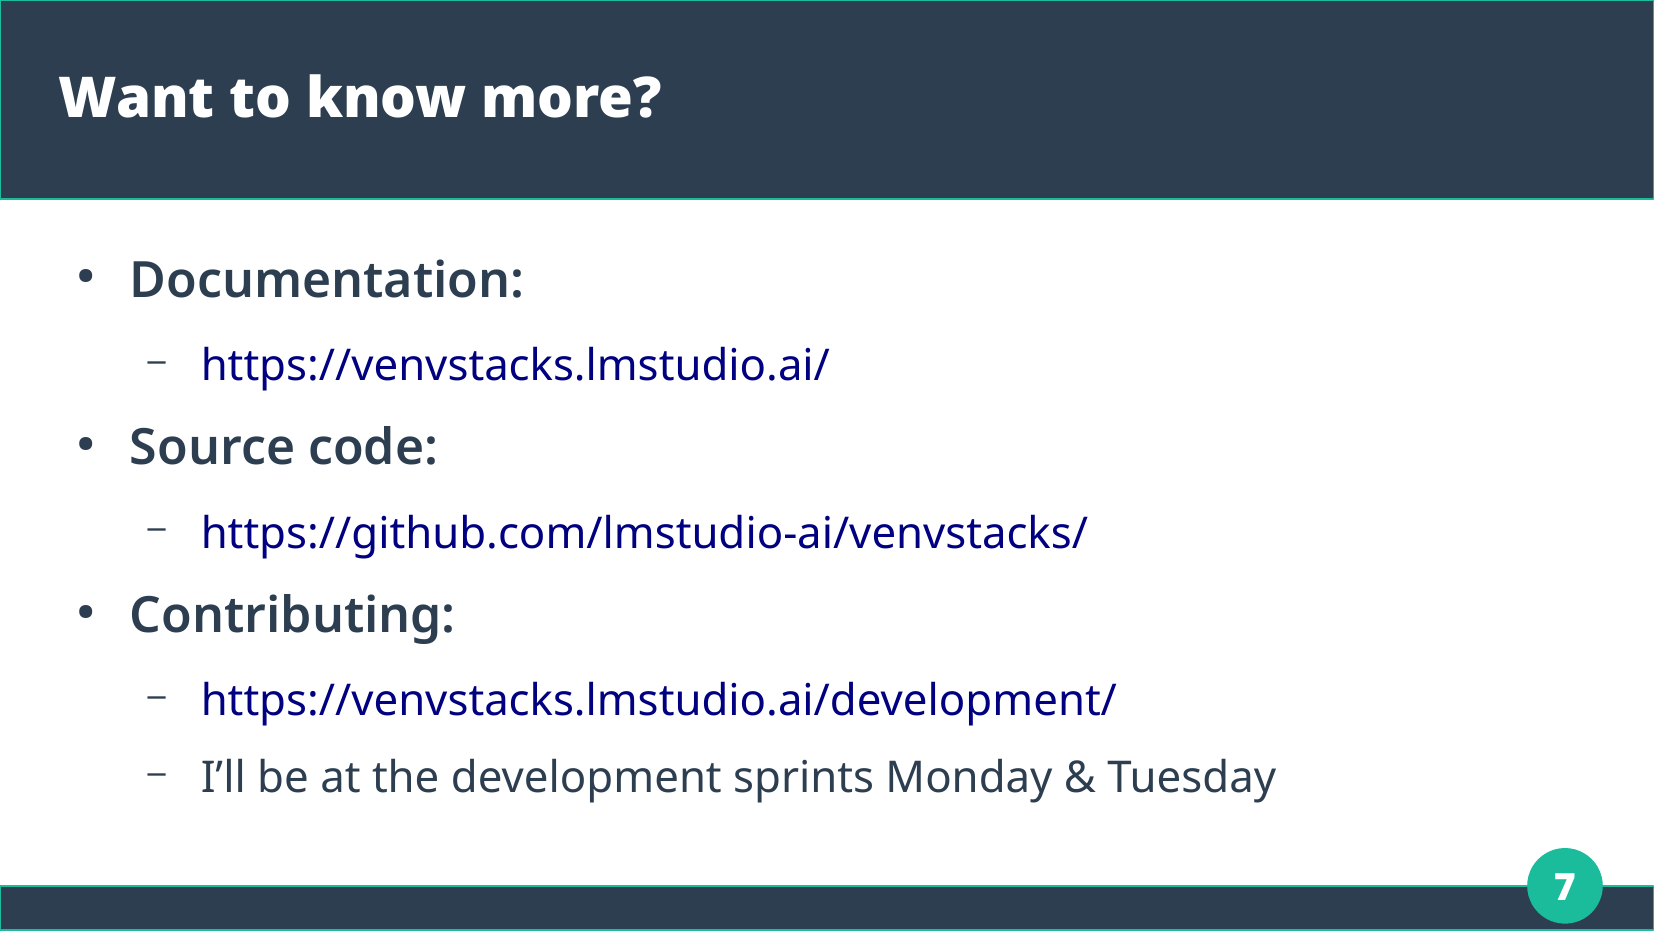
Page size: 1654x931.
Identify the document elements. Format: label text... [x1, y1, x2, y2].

list Documentation: https://venvstacks.lmstudio.ai/ Source code: https://github.com/lmstudio-ai/venvstacks/ Contributing: https://venvstacks.lmstudio.ai/development/ I’ll be at the development sprints Monday & Tuesday [59, 243, 1595, 864]
title Want to know more? [59, 37, 1595, 156]
